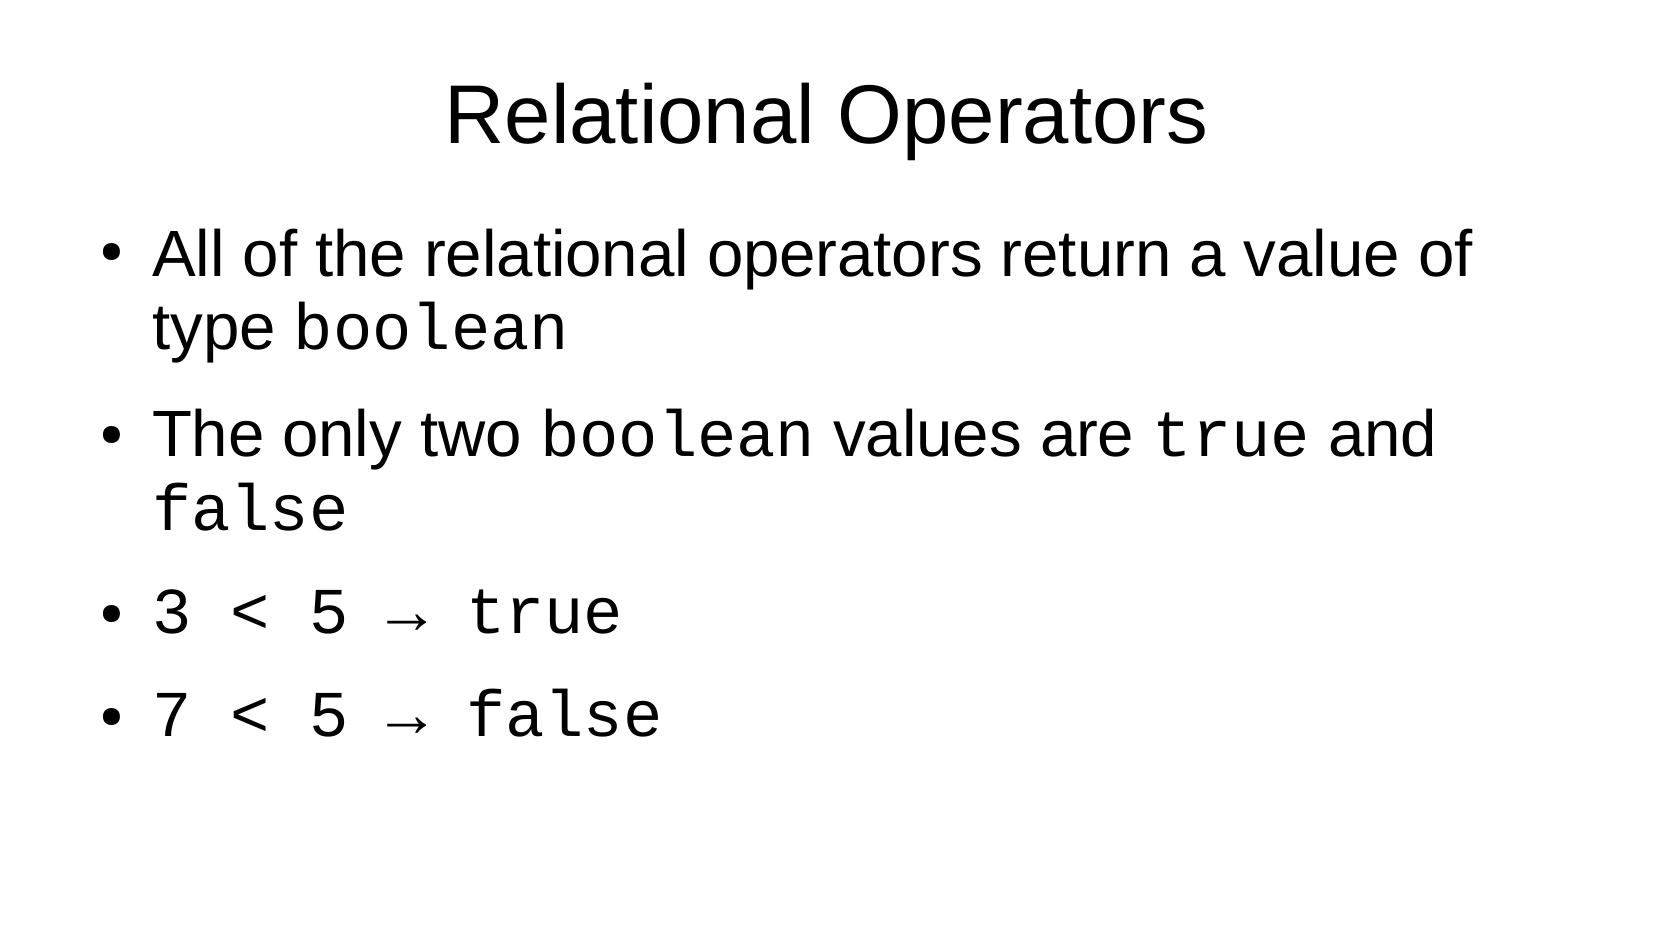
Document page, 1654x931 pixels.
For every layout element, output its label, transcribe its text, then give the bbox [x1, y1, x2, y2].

list All of the relational operators return a value of type boolean The only two boolean values are true and false 3 < 5 → true 7 < 5 → false [82, 217, 1571, 758]
title Relational Operators [82, 37, 1571, 193]
